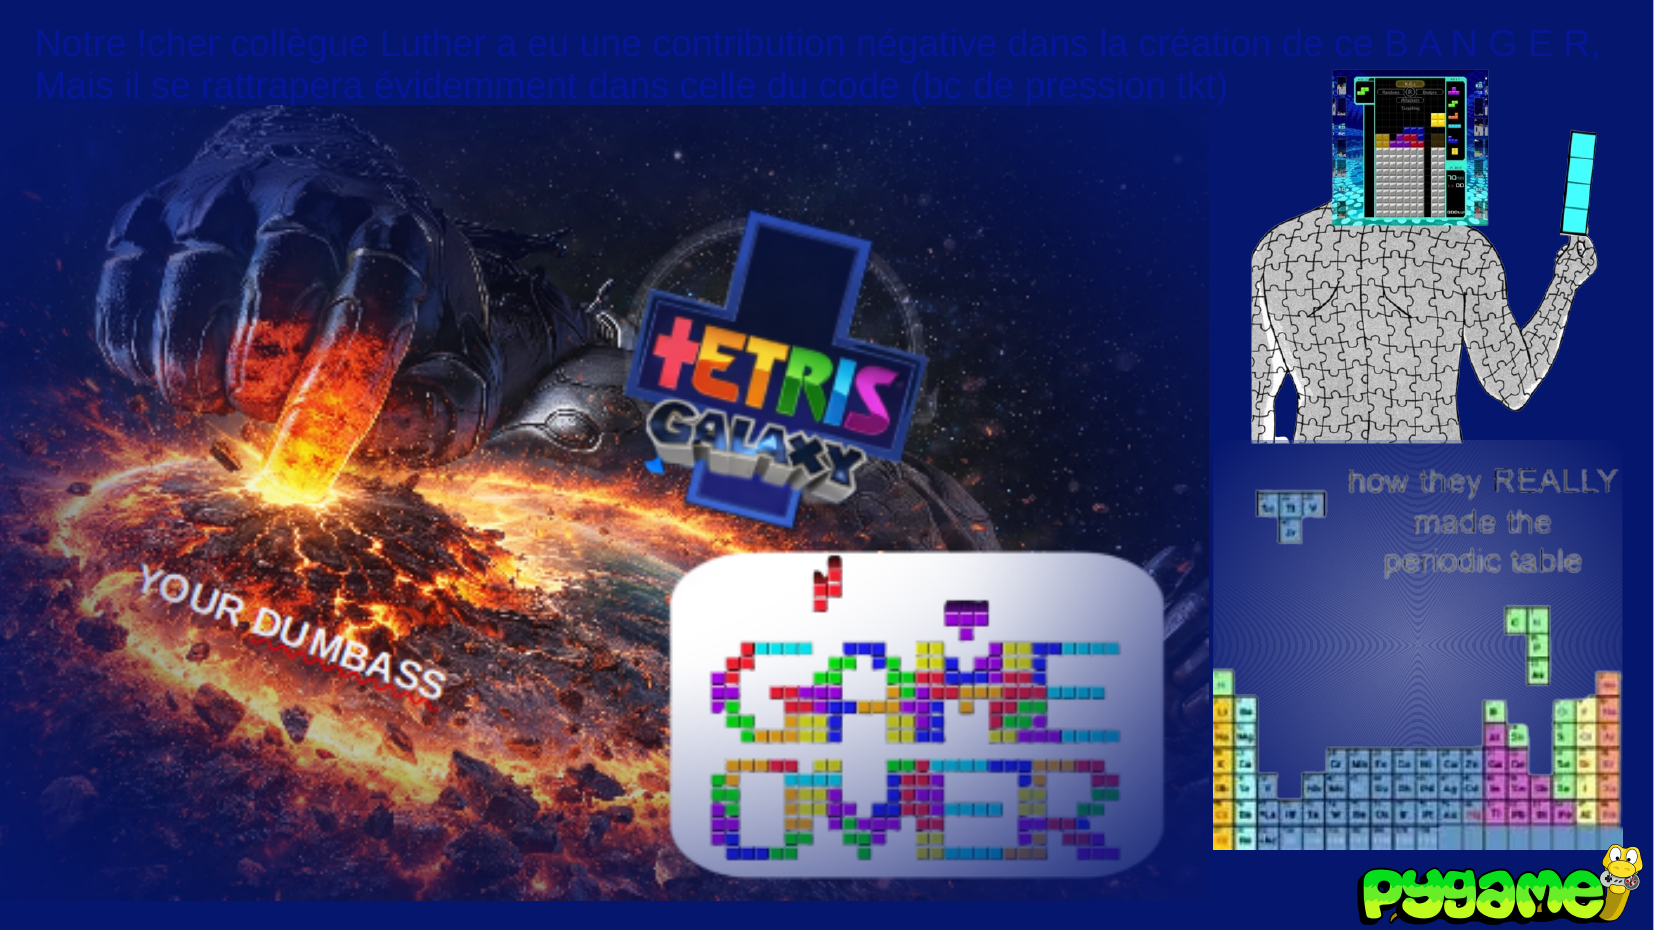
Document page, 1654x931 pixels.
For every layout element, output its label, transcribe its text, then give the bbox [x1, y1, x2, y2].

picture [1213, 198, 1643, 925]
text_box Notre !cher collègue Luther a eu une contribution négative dans la création de ce B A N G E R, Mais il se rattrapera évidemment dans celle du code (bc de pression tkt) [19, 15, 1654, 198]
picture [0, 105, 1209, 901]
